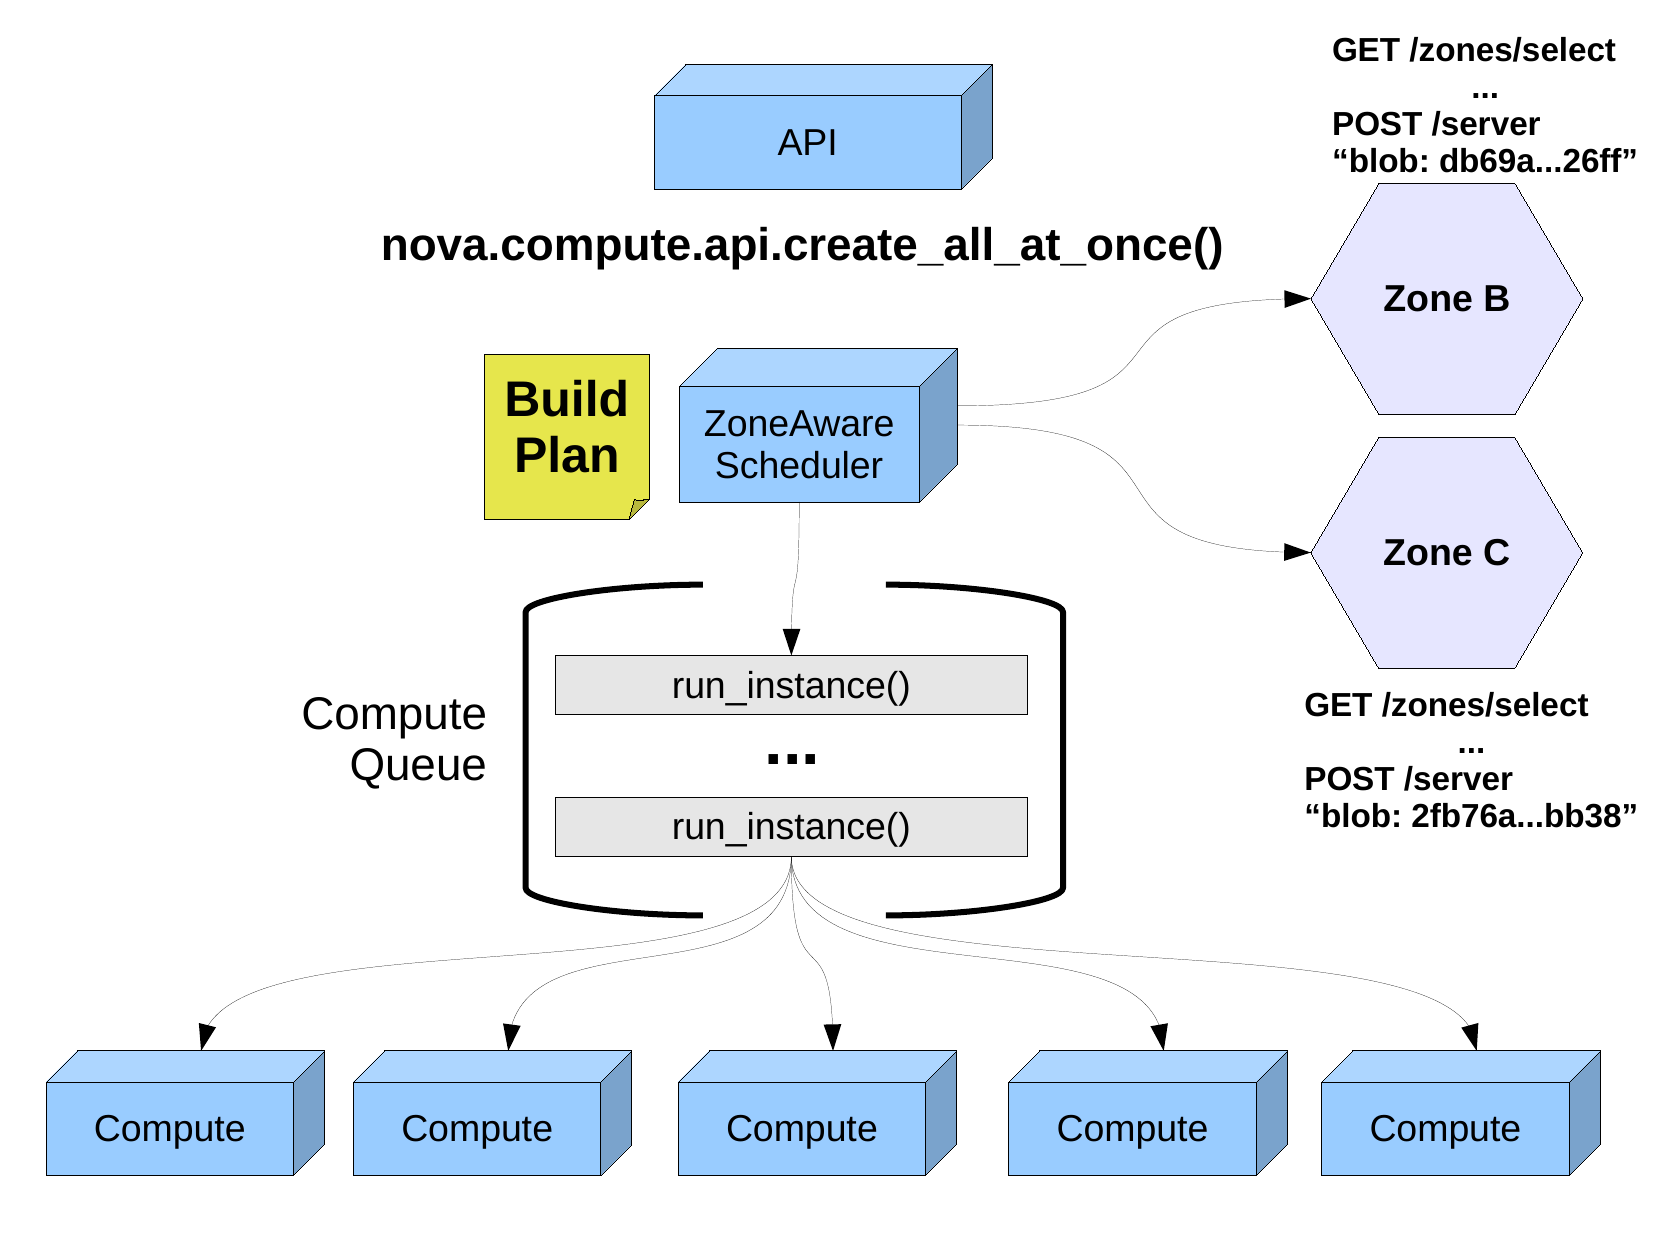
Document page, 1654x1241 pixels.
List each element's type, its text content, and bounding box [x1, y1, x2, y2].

text_box API [654, 96, 961, 190]
text_box nova.compute.api.create_all_at_once() [366, 211, 1240, 279]
text_box Compute [46, 1083, 293, 1176]
text_box Compute [353, 1083, 600, 1176]
text_box Zone B [1311, 192, 1583, 415]
text_box GET /zones/select ... POST /server “blob: db69a...26ff” [1317, 23, 1654, 192]
text_box Zone C [1311, 437, 1583, 669]
text_box run_instance() [555, 655, 1028, 715]
text_box Compute [1008, 1083, 1256, 1176]
text_box Build Plan [484, 354, 650, 520]
text_box GET /zones/select ... POST /server “blob: 2fb76a...bb38” [1289, 679, 1654, 848]
text_box ZoneAware Scheduler [679, 387, 919, 503]
text_box Compute [678, 1083, 925, 1176]
text_box Compute [1321, 1083, 1569, 1176]
text_box run_instance() [555, 797, 1028, 857]
text_box ... [750, 696, 836, 787]
text_box Compute Queue [286, 680, 502, 798]
